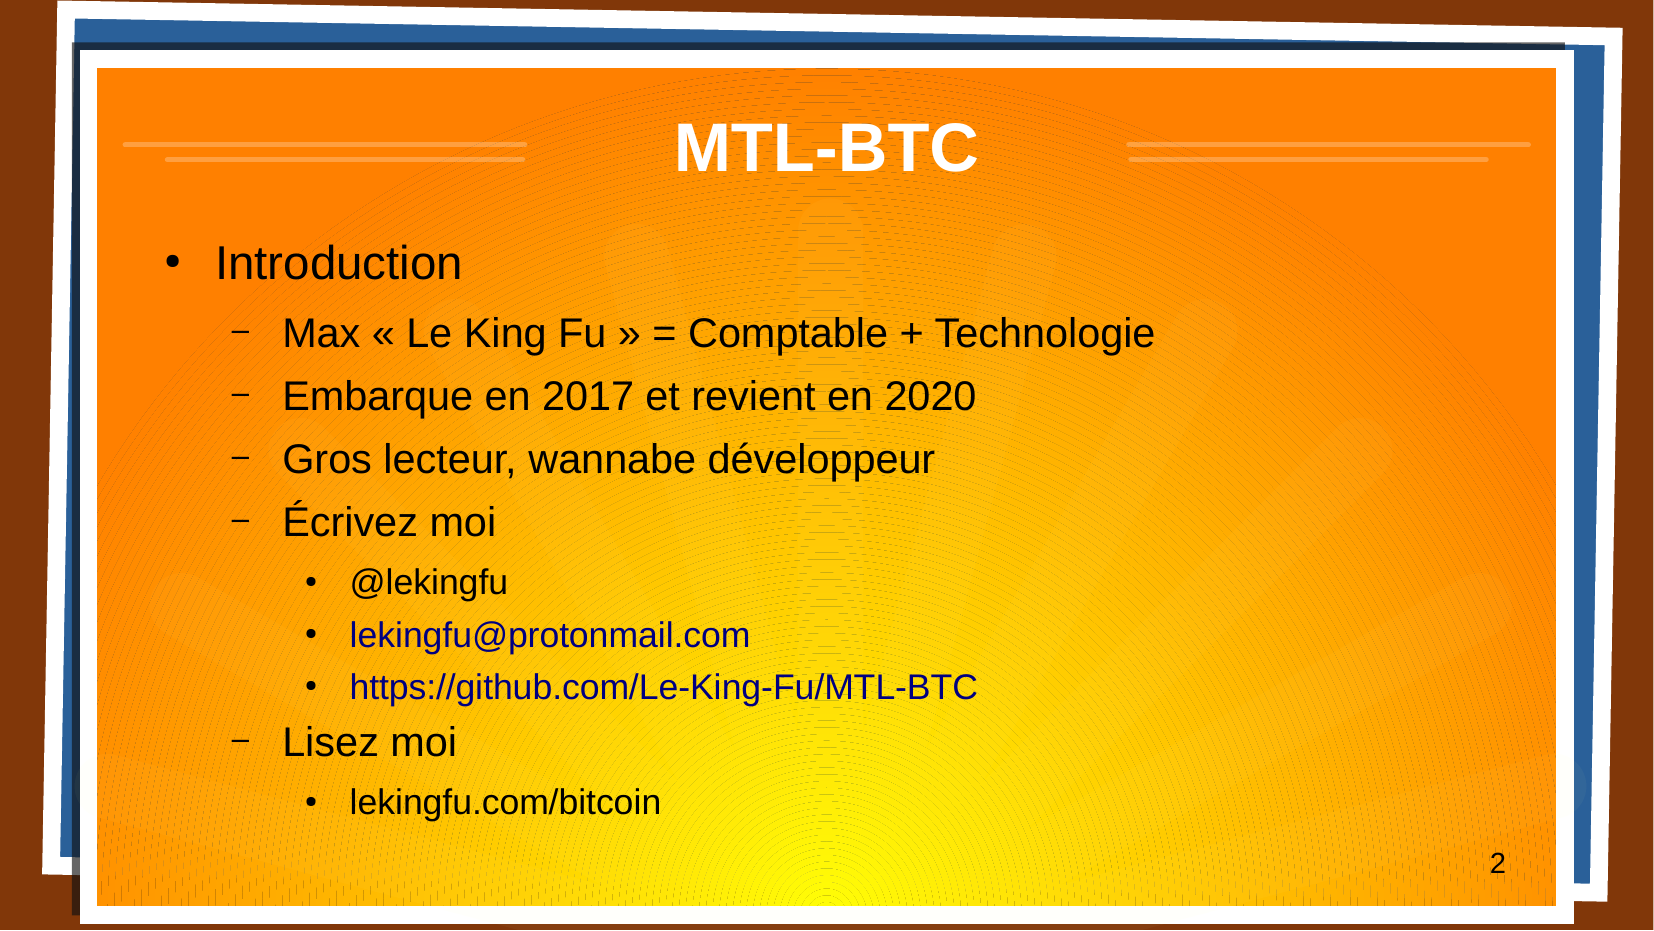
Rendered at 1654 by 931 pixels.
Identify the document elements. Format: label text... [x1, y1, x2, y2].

title MTL-BTC [531, 73, 1123, 222]
list Introduction Max « Le King Fu » = Comptable + Technologie Embarque en 2017 et revient en 2020 Gros lecteur, wannabe développeur Écrivez moi @lekingfu lekingfu@protonmail.com https://github.com/Le-King-Fu/MTL-BTC Lisez moi lekingfu.com/bitcoin [147, 236, 1506, 827]
